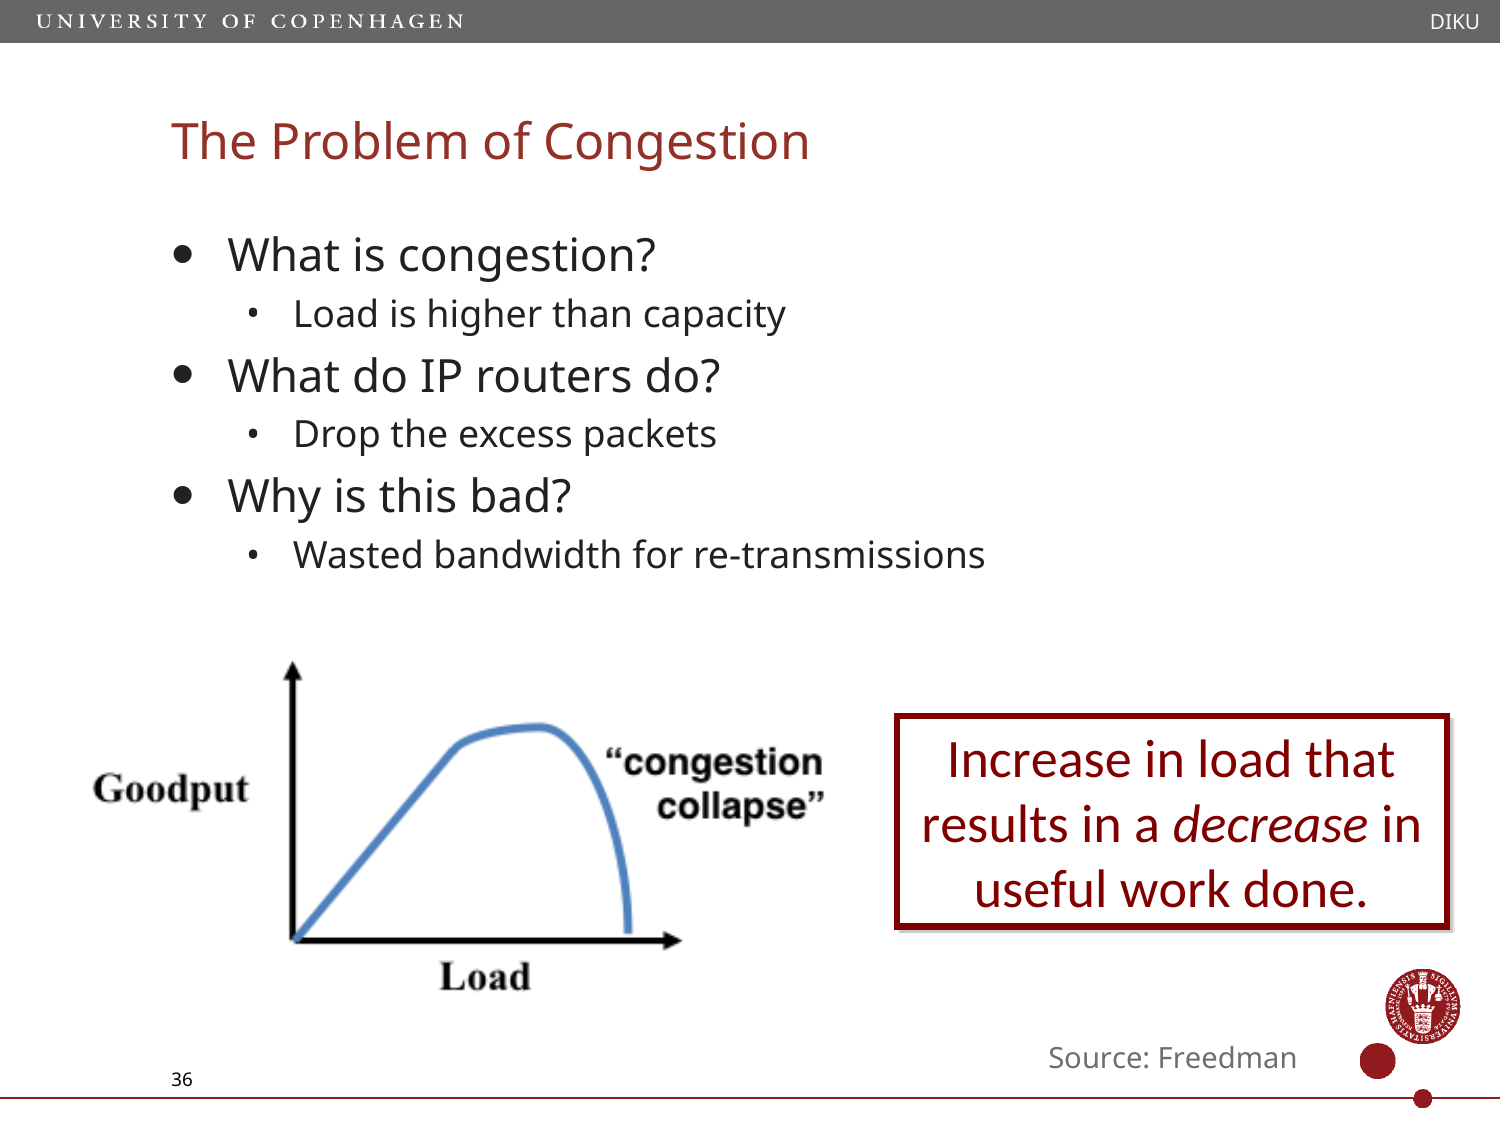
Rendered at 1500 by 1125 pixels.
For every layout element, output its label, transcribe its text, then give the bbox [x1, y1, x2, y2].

text_box Source: Freedman [1033, 1031, 1341, 1083]
title The Problem of Congestion [171, 75, 1329, 171]
list What is congestion? Load is higher than capacity What do IP routers do? Drop the excess packets Why is this bad? Wasted bandwidth for re-transmissions [171, 225, 1329, 900]
text_box Increase in load that results in a decrease in useful work done. [896, 716, 1447, 927]
text_box <number> [171, 1067, 522, 1092]
picture [0, 633, 1500, 1122]
text_box DIKU [469, 0, 1495, 43]
